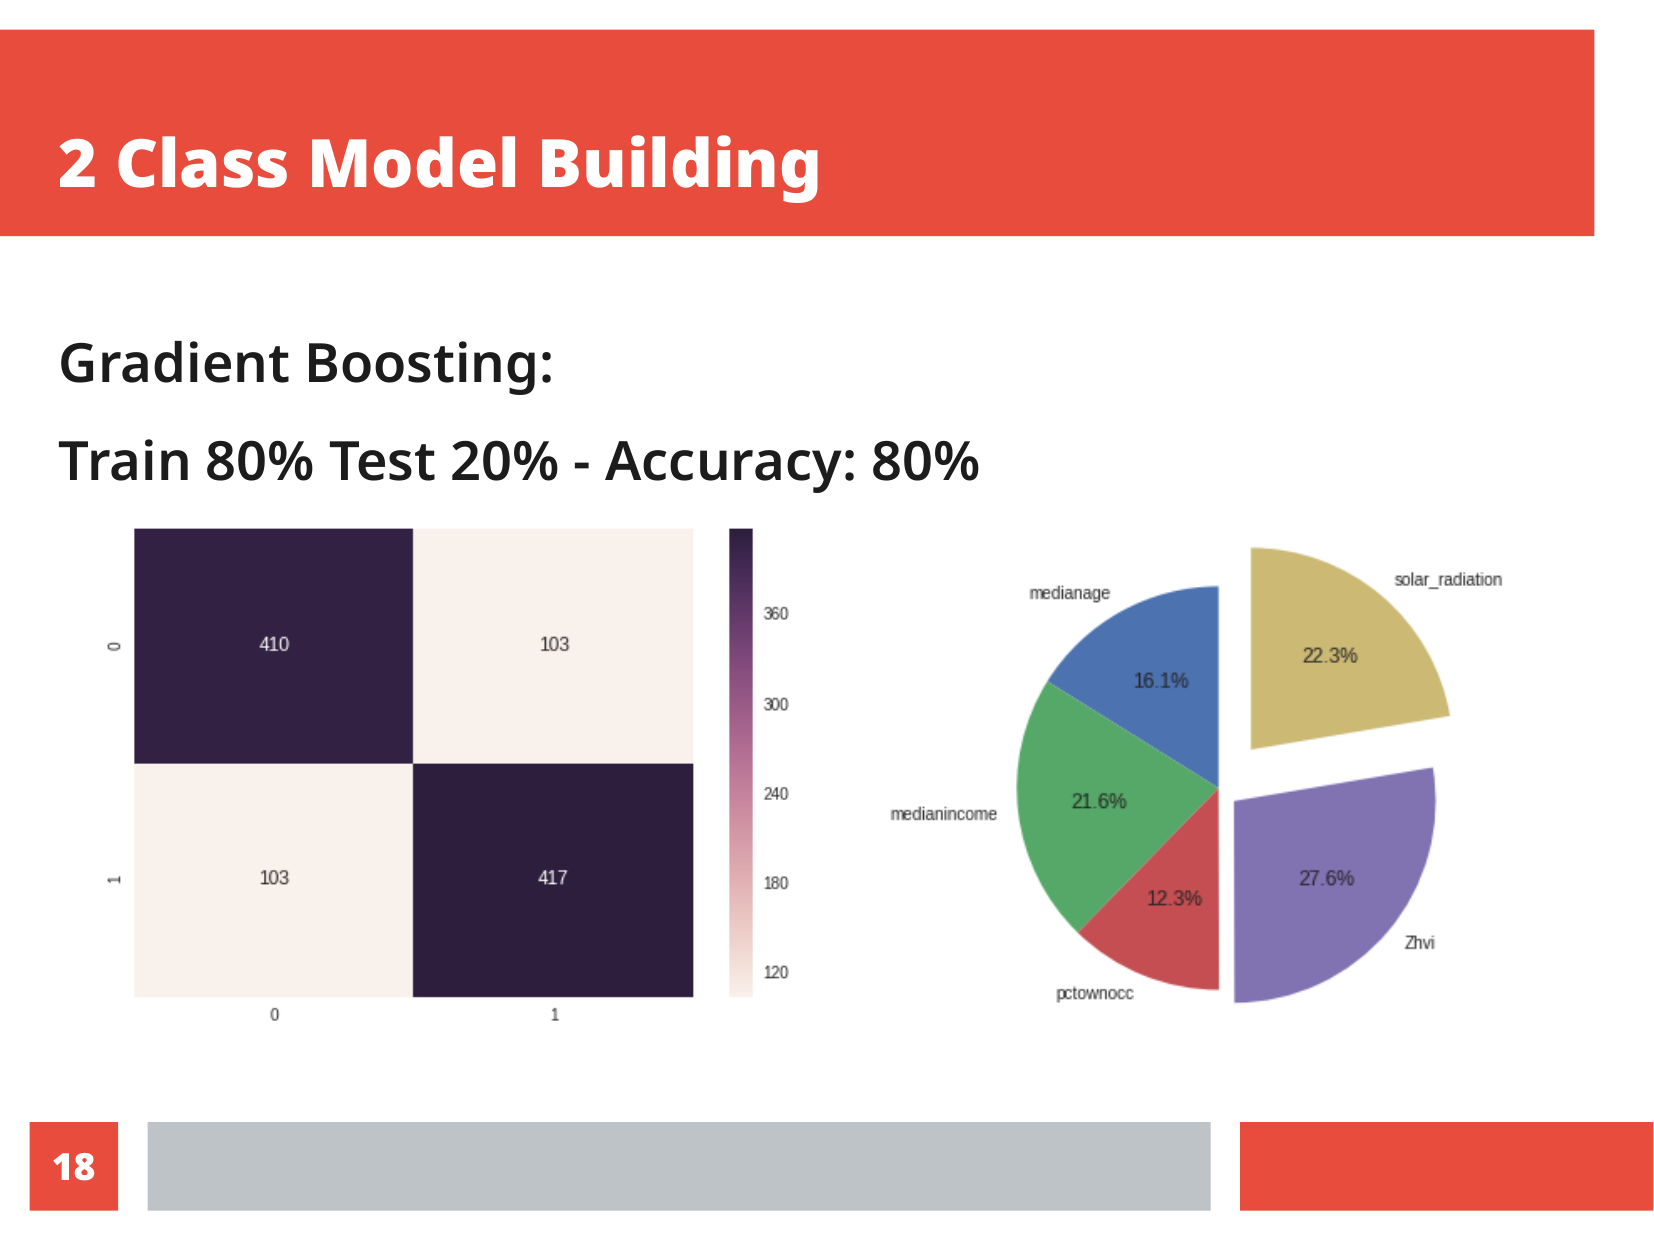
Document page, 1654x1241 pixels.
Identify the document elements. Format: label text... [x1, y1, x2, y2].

list Gradient Boosting: Train 80% Test 20% - Accuracy: 80% [59, 324, 1565, 1093]
picture [846, 514, 1616, 1038]
title 2 Class Model Building [59, 59, 1595, 207]
picture [97, 518, 800, 1035]
